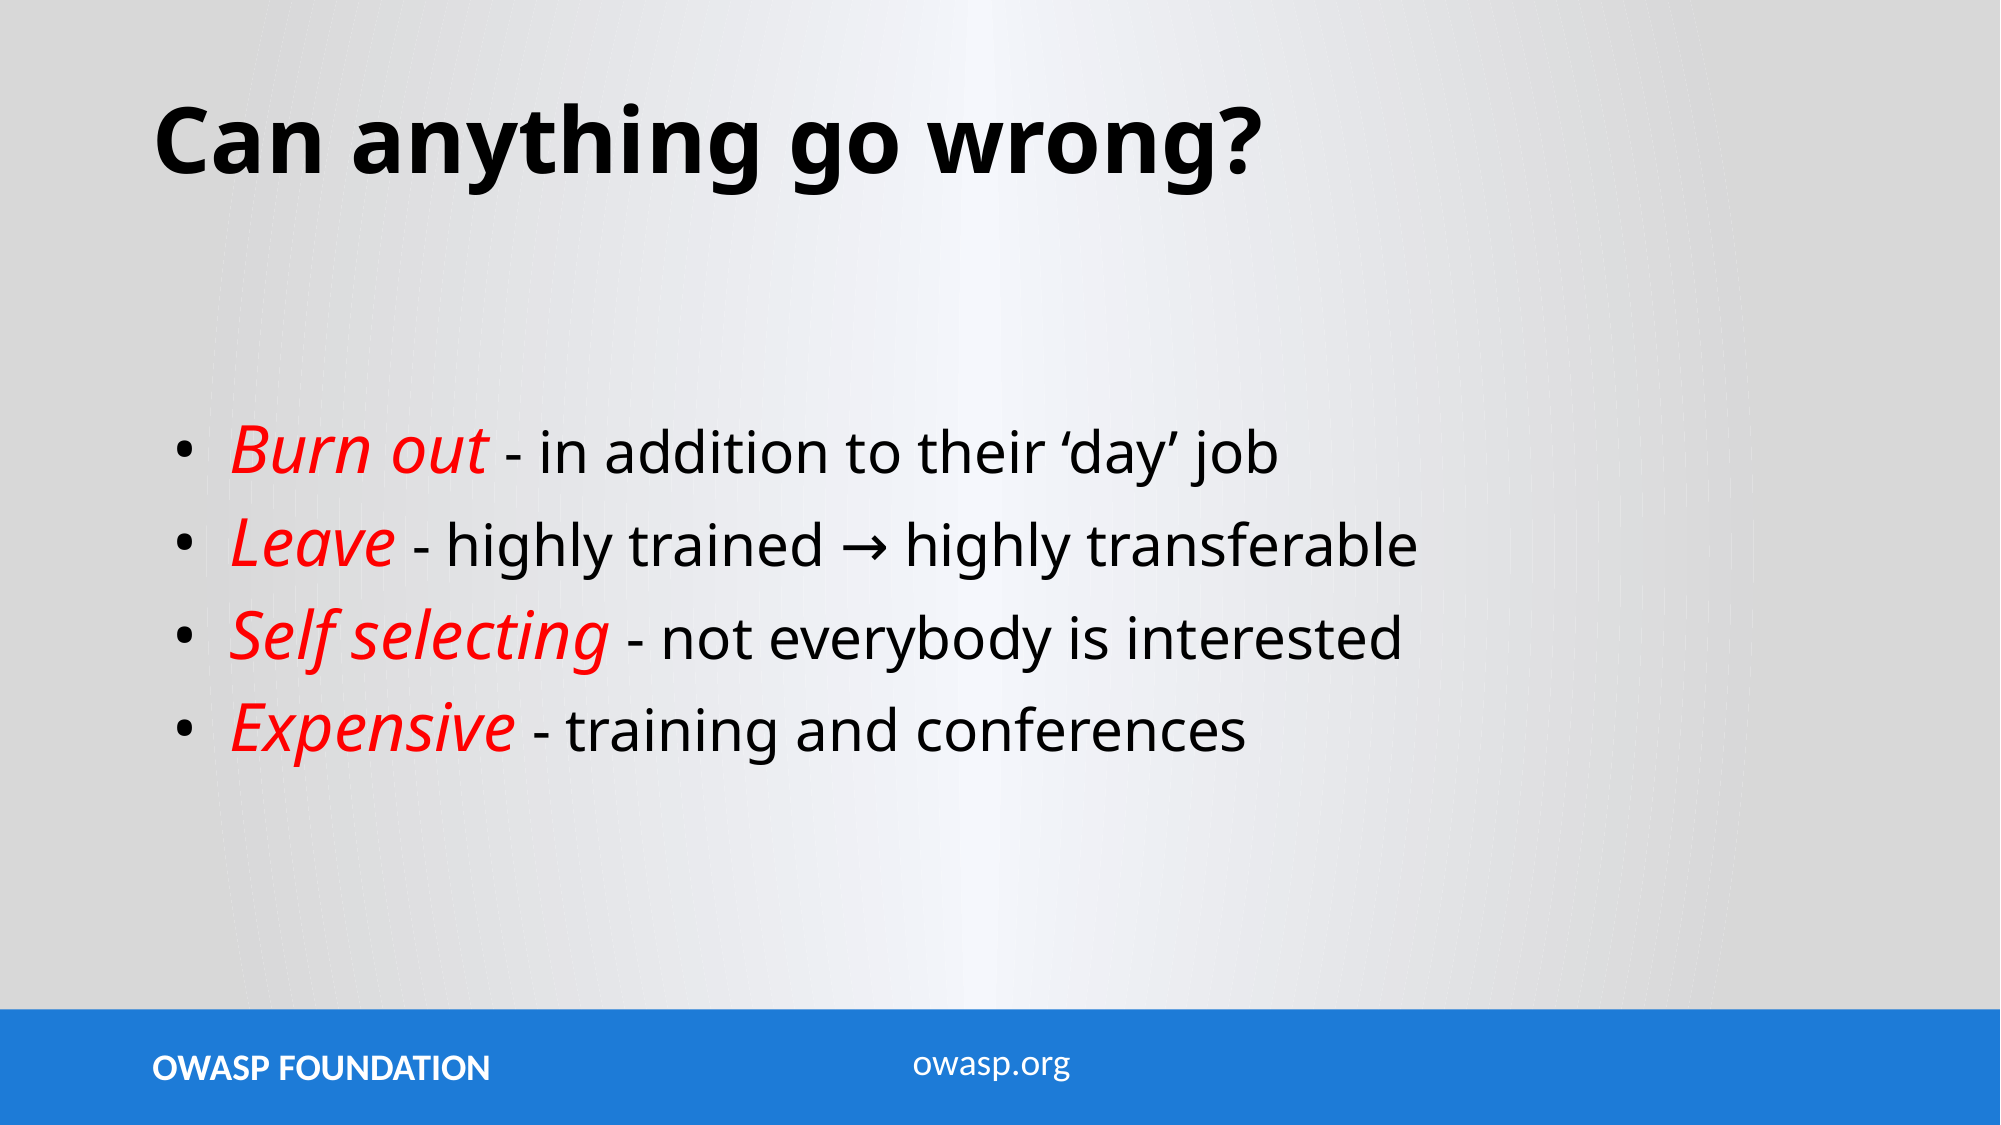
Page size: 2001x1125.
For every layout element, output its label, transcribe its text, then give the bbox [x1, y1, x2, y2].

list Burn out - in addition to their ‘day’ job Leave - highly trained → highly transferable Self selecting - not everybody is interested Expensive - training and conferences [139, 308, 1865, 938]
title Can anything go wrong? [137, 35, 1863, 253]
